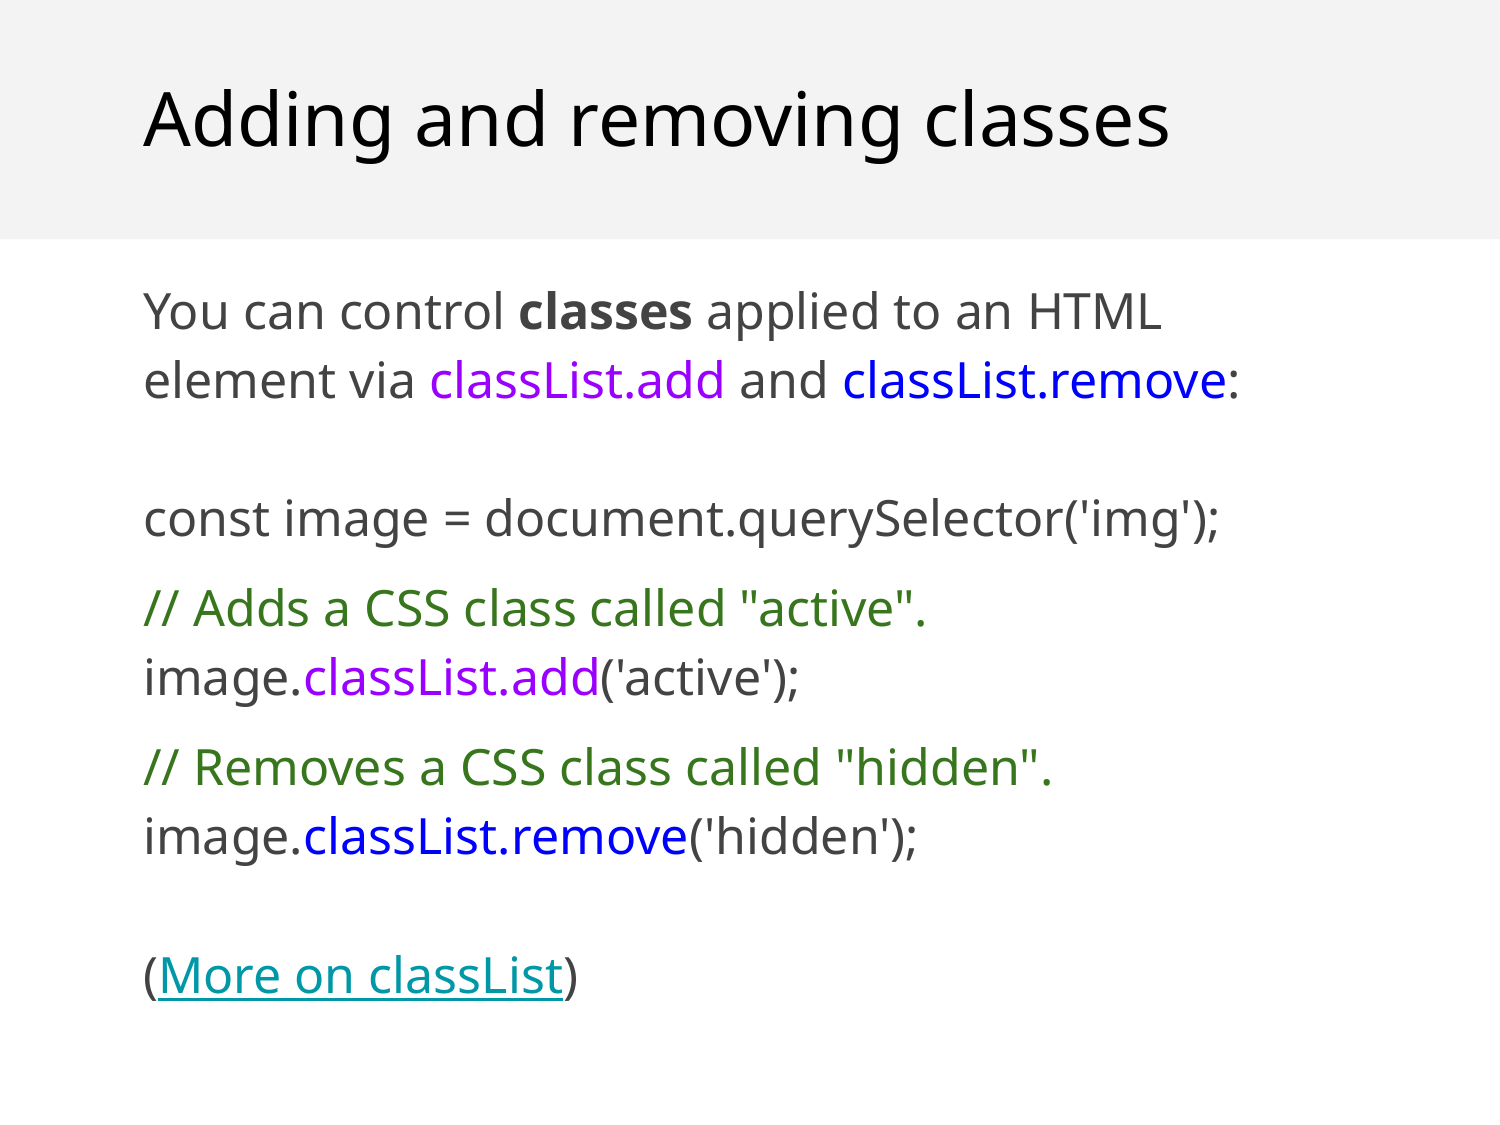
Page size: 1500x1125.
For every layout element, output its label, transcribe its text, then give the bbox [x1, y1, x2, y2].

list You can control classes applied to an HTML element via classList.add and classList.remove: const image = document.querySelector('img'); // Adds a CSS class called "active". image.classList.add('active'); // Removes a CSS class called "hidden". image.classList.remove('hidden'); (More on classList) [128, 255, 1372, 1009]
title Adding and removing classes [128, 56, 1372, 183]
